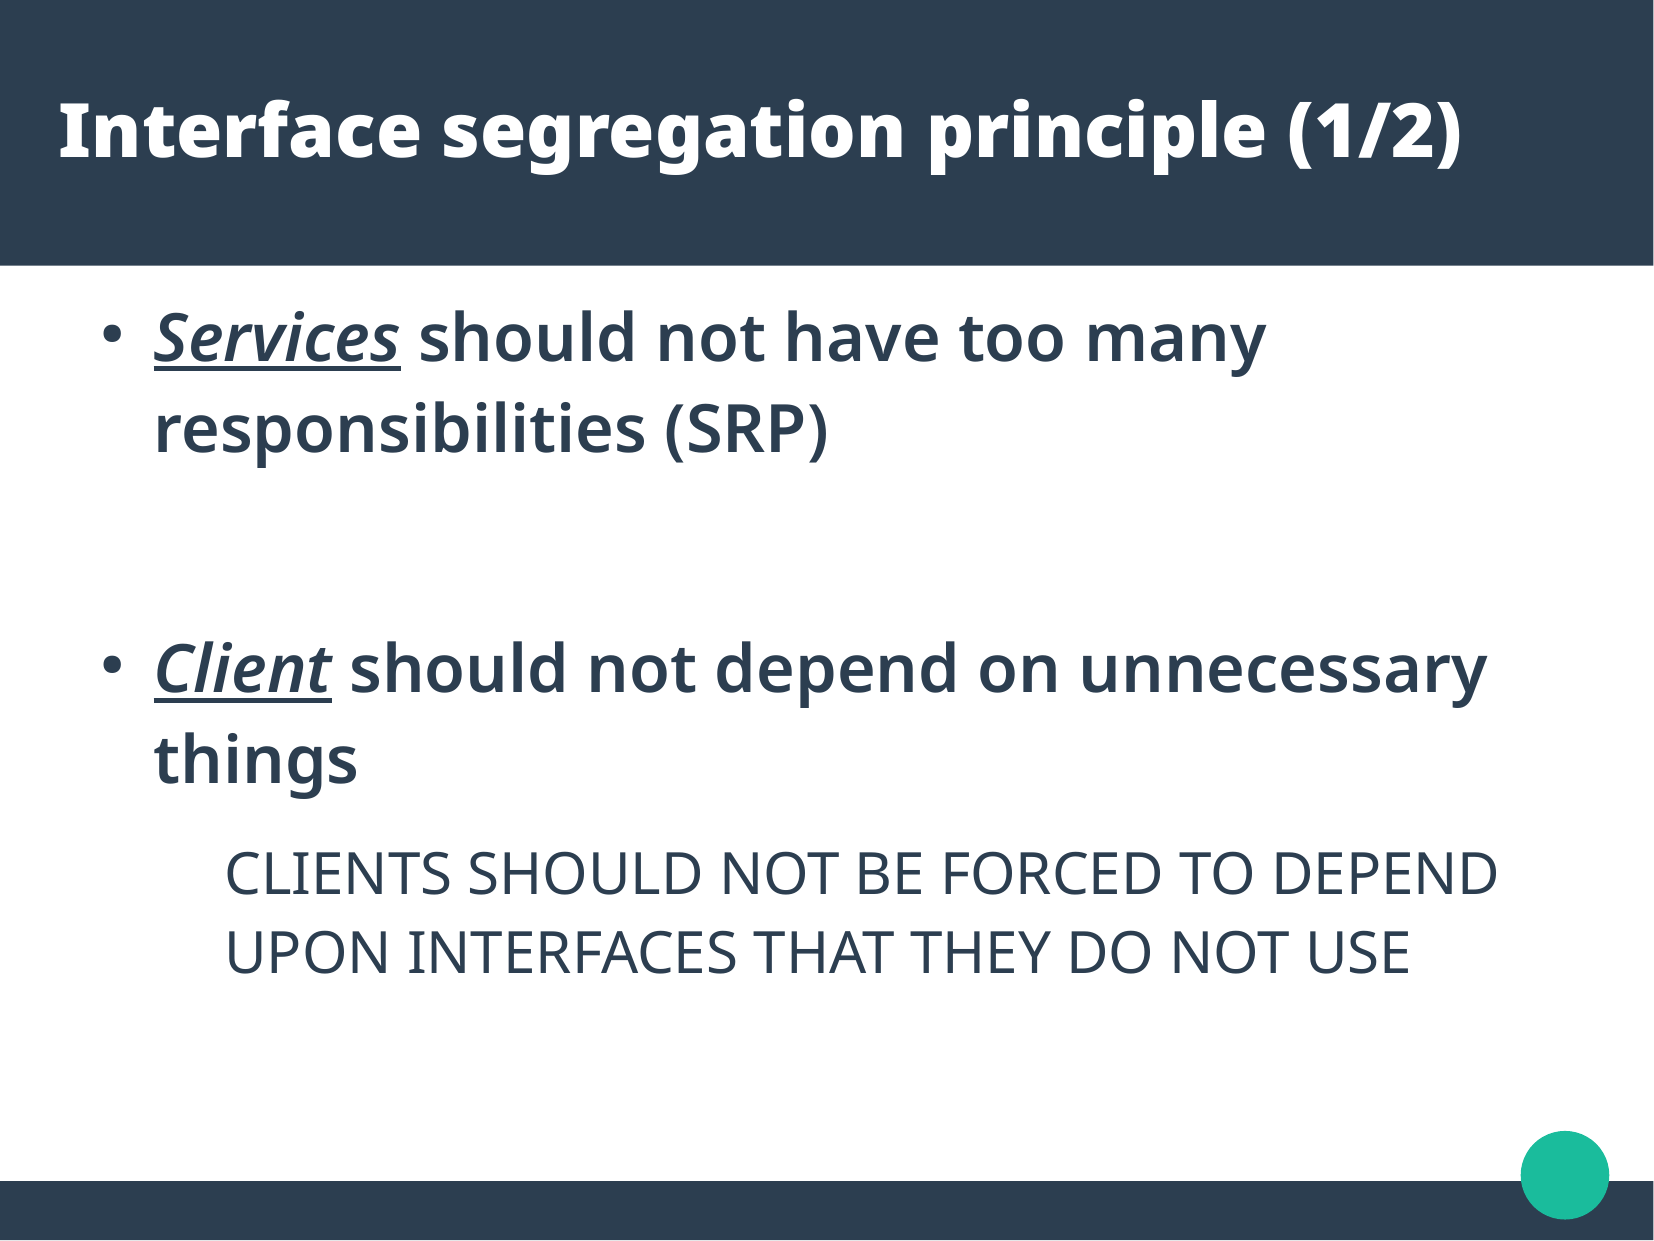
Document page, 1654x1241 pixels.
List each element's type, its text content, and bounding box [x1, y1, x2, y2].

title Interface segregation principle (1/2) [59, 49, 1630, 207]
list Services should not have too many responsibilities (SRP) Client should not depend on unnecessary things CLIENTS SHOULD NOT BE FORCED TO DEPEND UPON INTERFACES THAT THEY DO NOT USE [82, 290, 1571, 1010]
